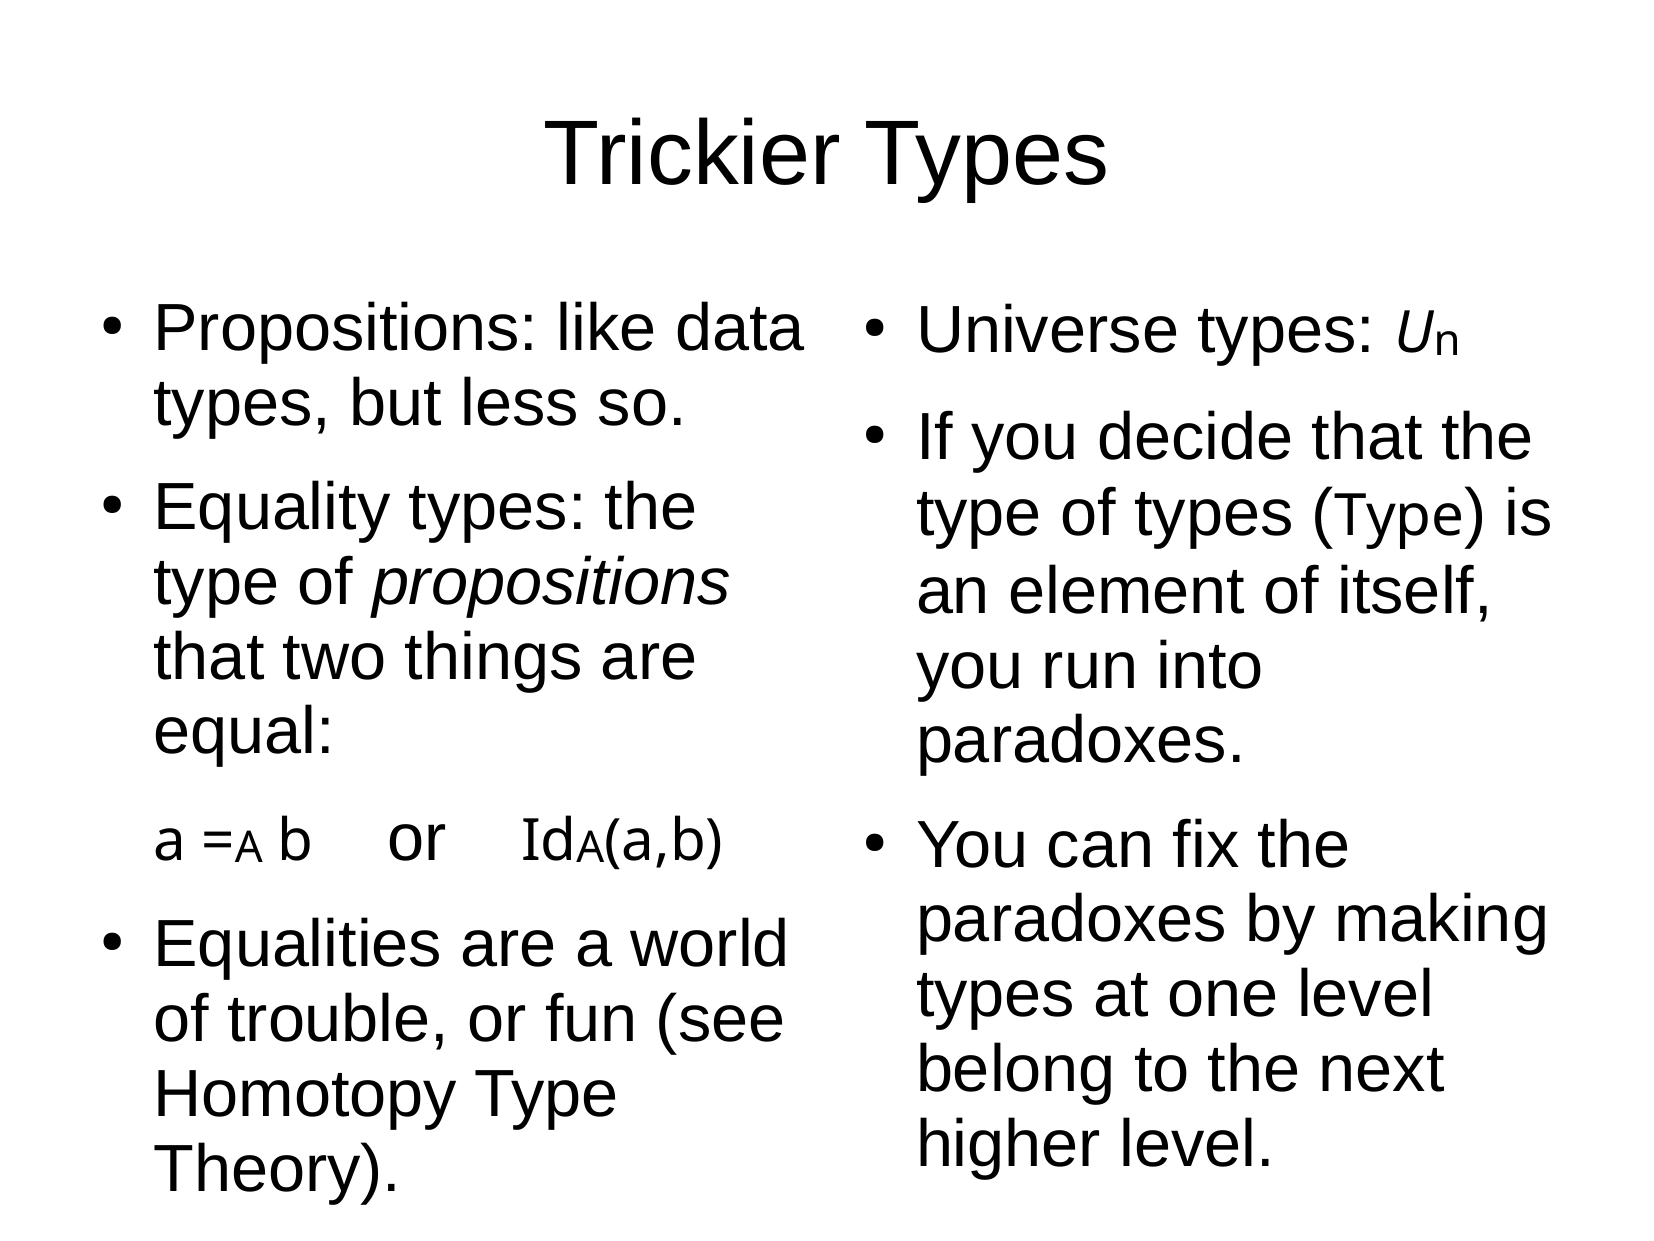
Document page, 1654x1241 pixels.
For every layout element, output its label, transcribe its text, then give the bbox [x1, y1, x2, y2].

list Propositions: like data types, but less so. Equality types: the type of propositions that two things are equal: a =A b or IdA(a,b) Equalities are a world of trouble, or fun (see Homotopy Type Theory). [82, 290, 809, 1211]
title Trickier Types [82, 49, 1571, 257]
list Universe types: Un If you decide that the type of types (Type) is an element of itself, you run into paradoxes. You can fix the paradoxes by making types at one level belong to the next higher level. [845, 290, 1572, 1182]
